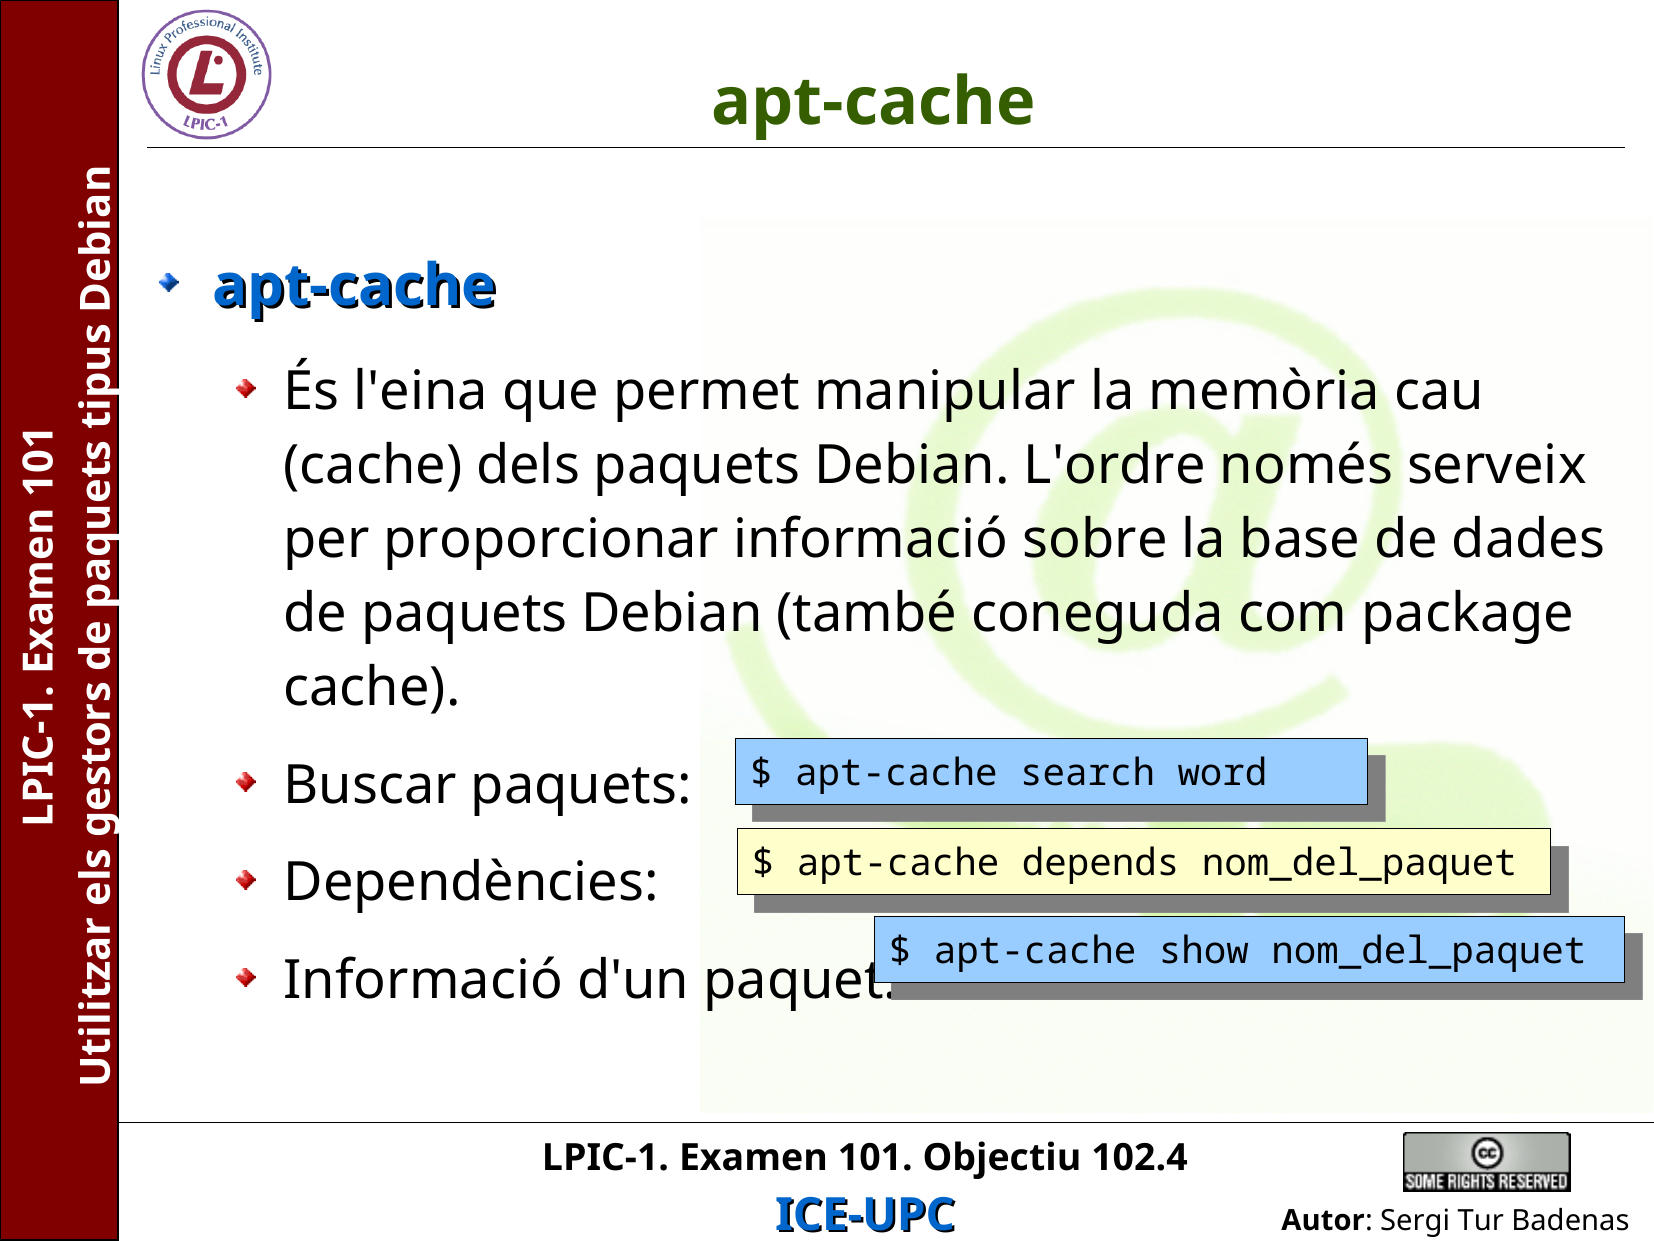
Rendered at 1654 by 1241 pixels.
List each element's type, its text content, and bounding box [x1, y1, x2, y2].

picture [135, 5, 277, 55]
text_box $ apt-cache depends nom_del_paquet [737, 828, 1551, 881]
picture [1403, 1132, 1571, 1192]
title apt-cache [129, 55, 1619, 142]
picture [700, 217, 1654, 1113]
text_box $ apt-cache search word [735, 738, 1368, 791]
text_box $ apt-cache show nom_del_paquet [874, 916, 1625, 980]
list apt-cache És l'eina que permet manipular la memòria cau (cache) dels paquets Debian. L'ordre només serveix per proporcionar informació sobre la base de dades de paquets Debian (també coneguda com package cache). Buscar paquets: Dependències: Informació d'un paquet: [141, 242, 1630, 1078]
